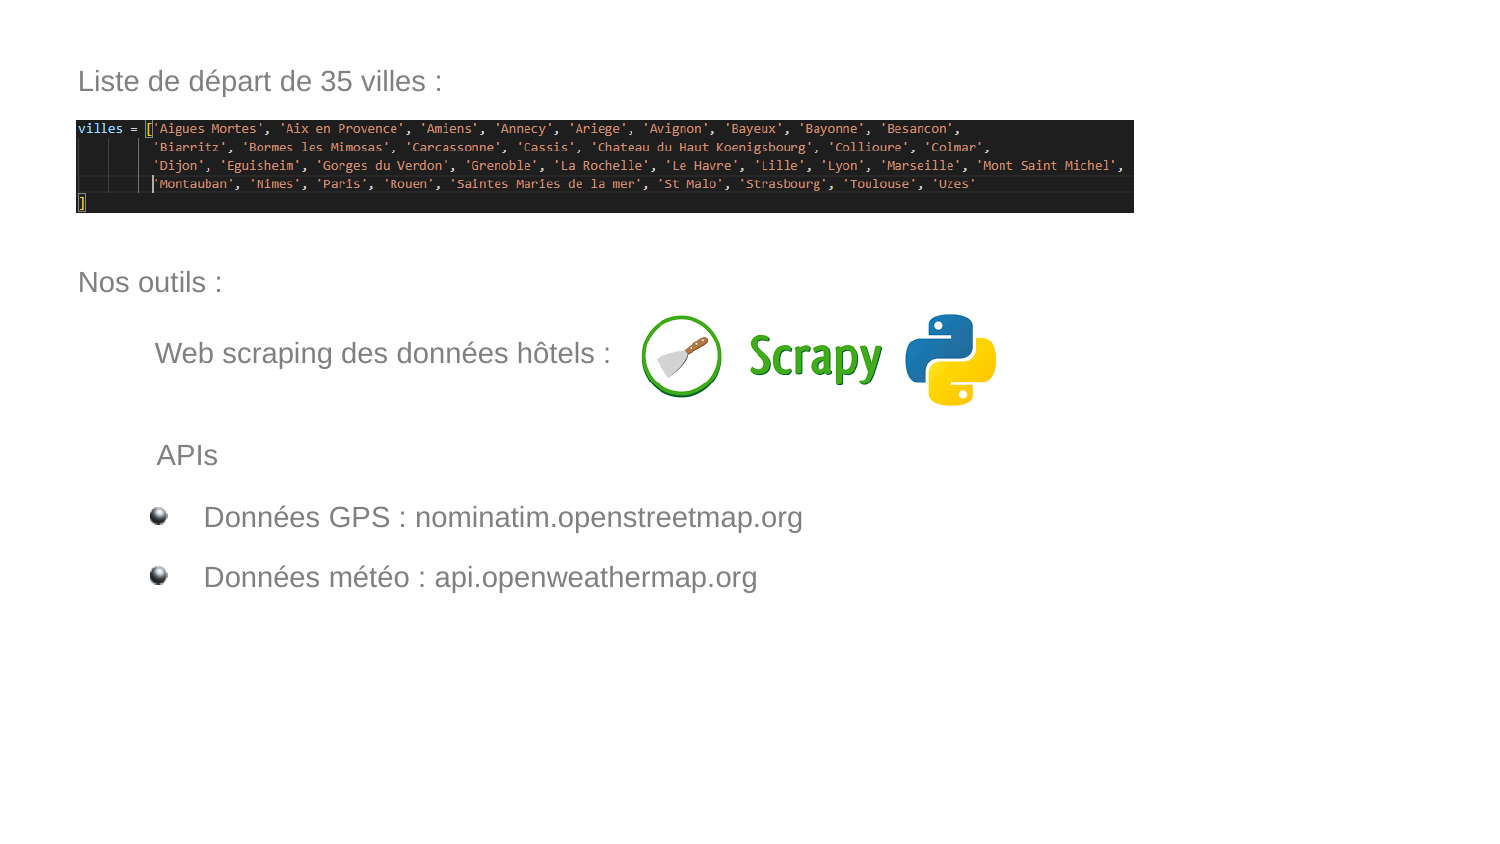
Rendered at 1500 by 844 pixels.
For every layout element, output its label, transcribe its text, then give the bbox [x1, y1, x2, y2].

picture [628, 301, 1016, 424]
picture [76, 120, 1134, 213]
title Web scraping des données hôtels : [139, 318, 628, 414]
title APIs [141, 421, 445, 485]
title Nos outils : [62, 248, 367, 311]
list Données GPS : nominatim.openstreetmap.org Données météo : api.openweathermap.org [118, 431, 1040, 585]
title Liste de départ de 35 villes : [62, 47, 461, 111]
